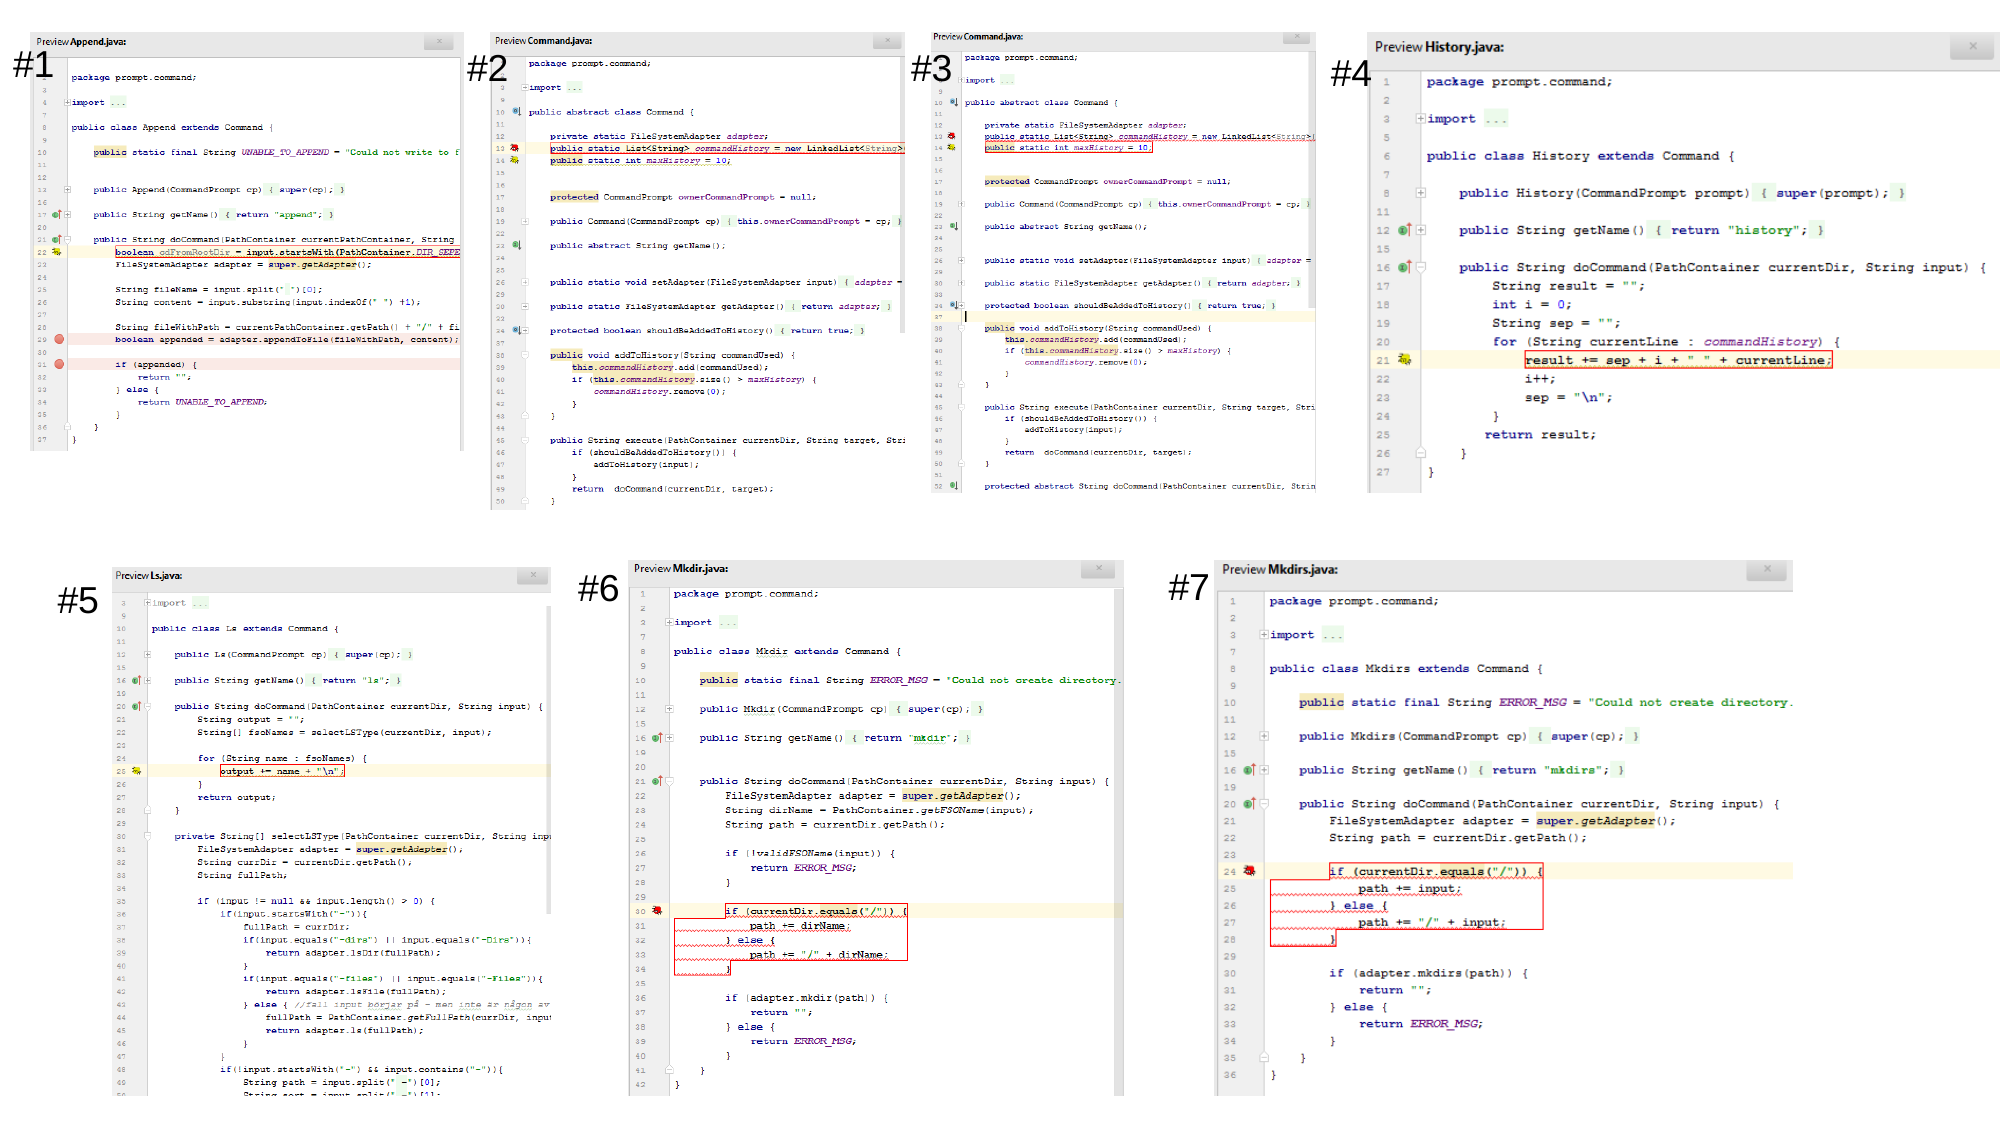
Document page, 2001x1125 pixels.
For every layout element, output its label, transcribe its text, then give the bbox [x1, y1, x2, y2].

picture [1367, 32, 2000, 493]
text_box #7 [1153, 555, 1225, 616]
text_box #3 [896, 36, 968, 97]
picture [1214, 560, 1793, 1096]
picture [628, 560, 1124, 1096]
text_box #6 [563, 556, 635, 617]
picture [112, 567, 551, 1096]
text_box #4 [1315, 41, 1387, 101]
picture [30, 32, 464, 451]
text_box #5 [42, 568, 114, 629]
text_box #1 [0, 32, 70, 92]
text_box #2 [452, 36, 524, 97]
picture [490, 32, 905, 510]
picture [931, 32, 1316, 493]
